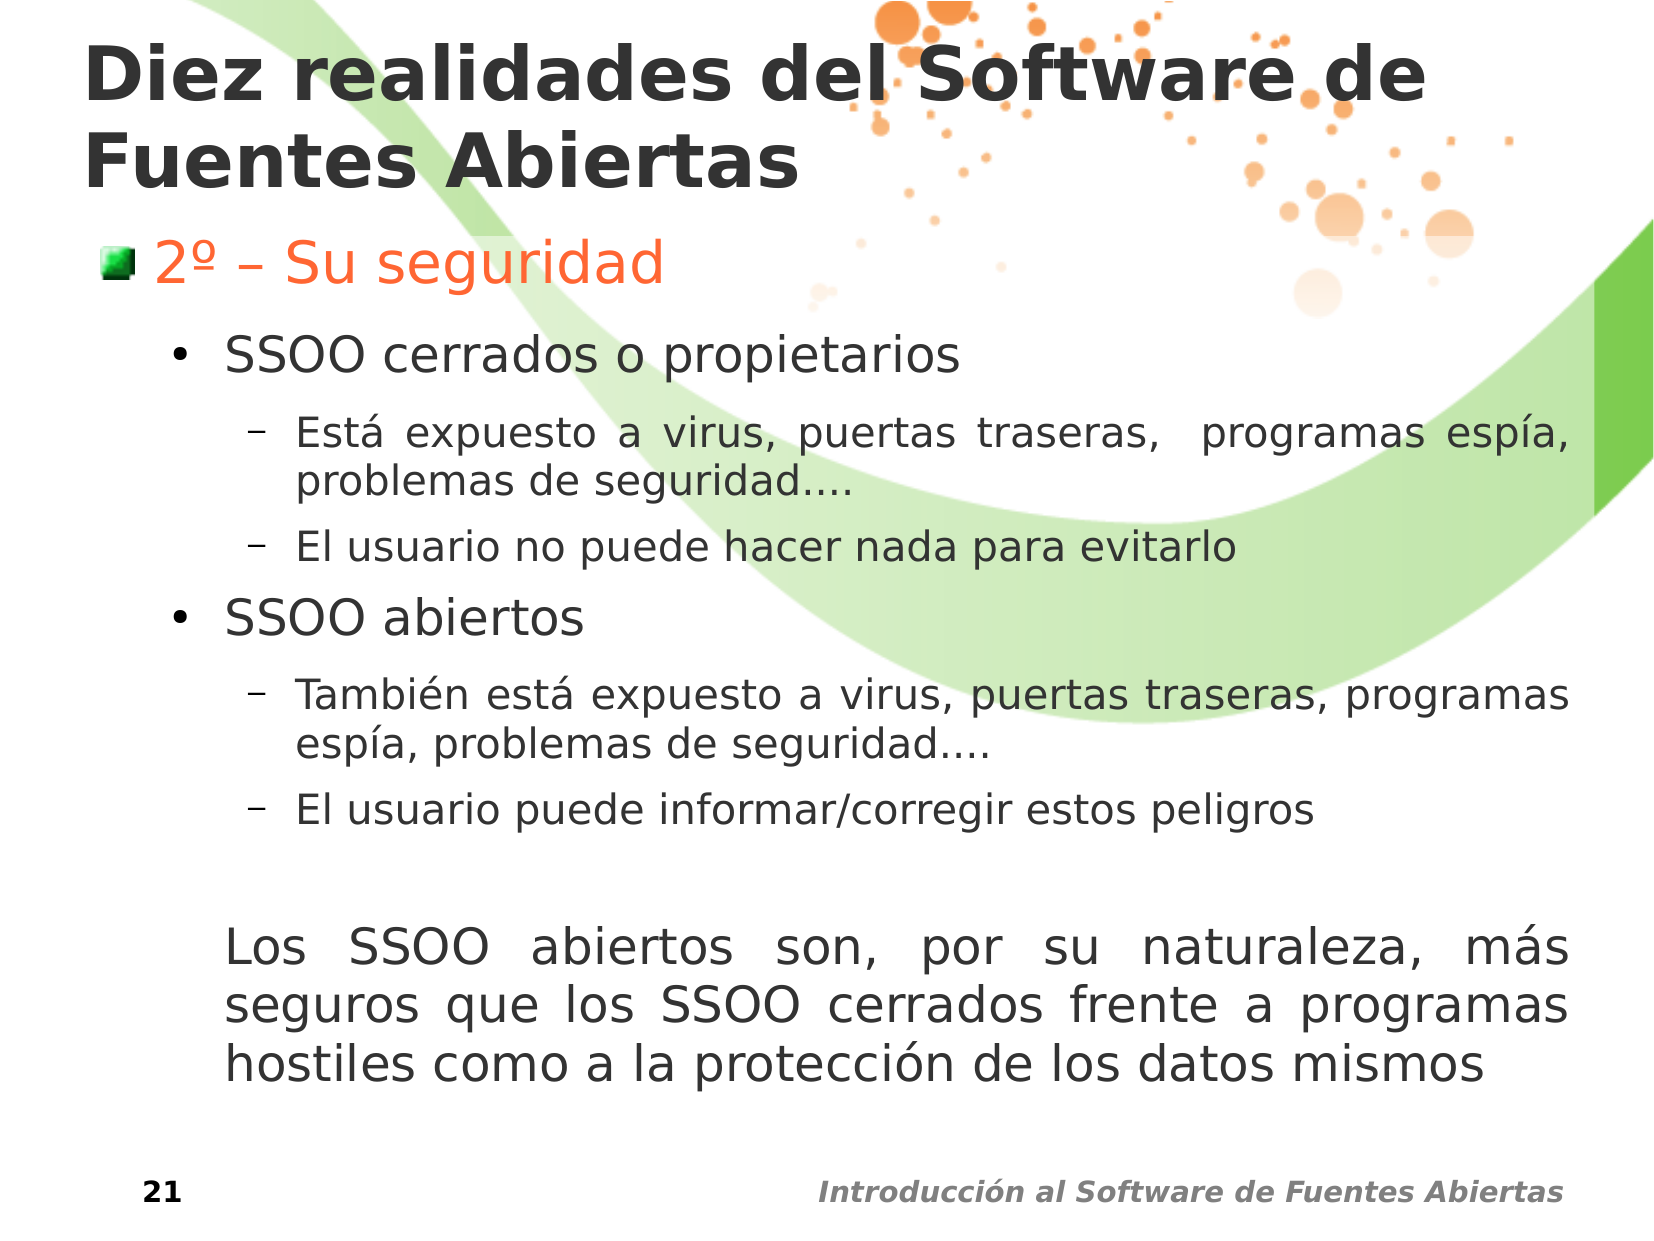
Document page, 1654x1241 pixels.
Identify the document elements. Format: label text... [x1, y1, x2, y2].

picture [185, 0, 1654, 754]
title Diez realidades del Software de Fuentes Abiertas [82, 30, 1571, 206]
list 2º – Su seguridad SSOO cerrados o propietarios Está expuesto a virus, puertas traseras, programas espía, problemas de seguridad.... El usuario no puede hacer nada para evitarlo SSOO abiertos También está expuesto a virus, puertas traseras, programas espía, problemas de seguridad.... El usuario puede informar/corregir estos peligros Los SSOO abiertos son, por su naturaleza, más seguros que los SSOO cerrados frente a programas hostiles como a la protección de los datos mismos [82, 229, 1571, 1130]
